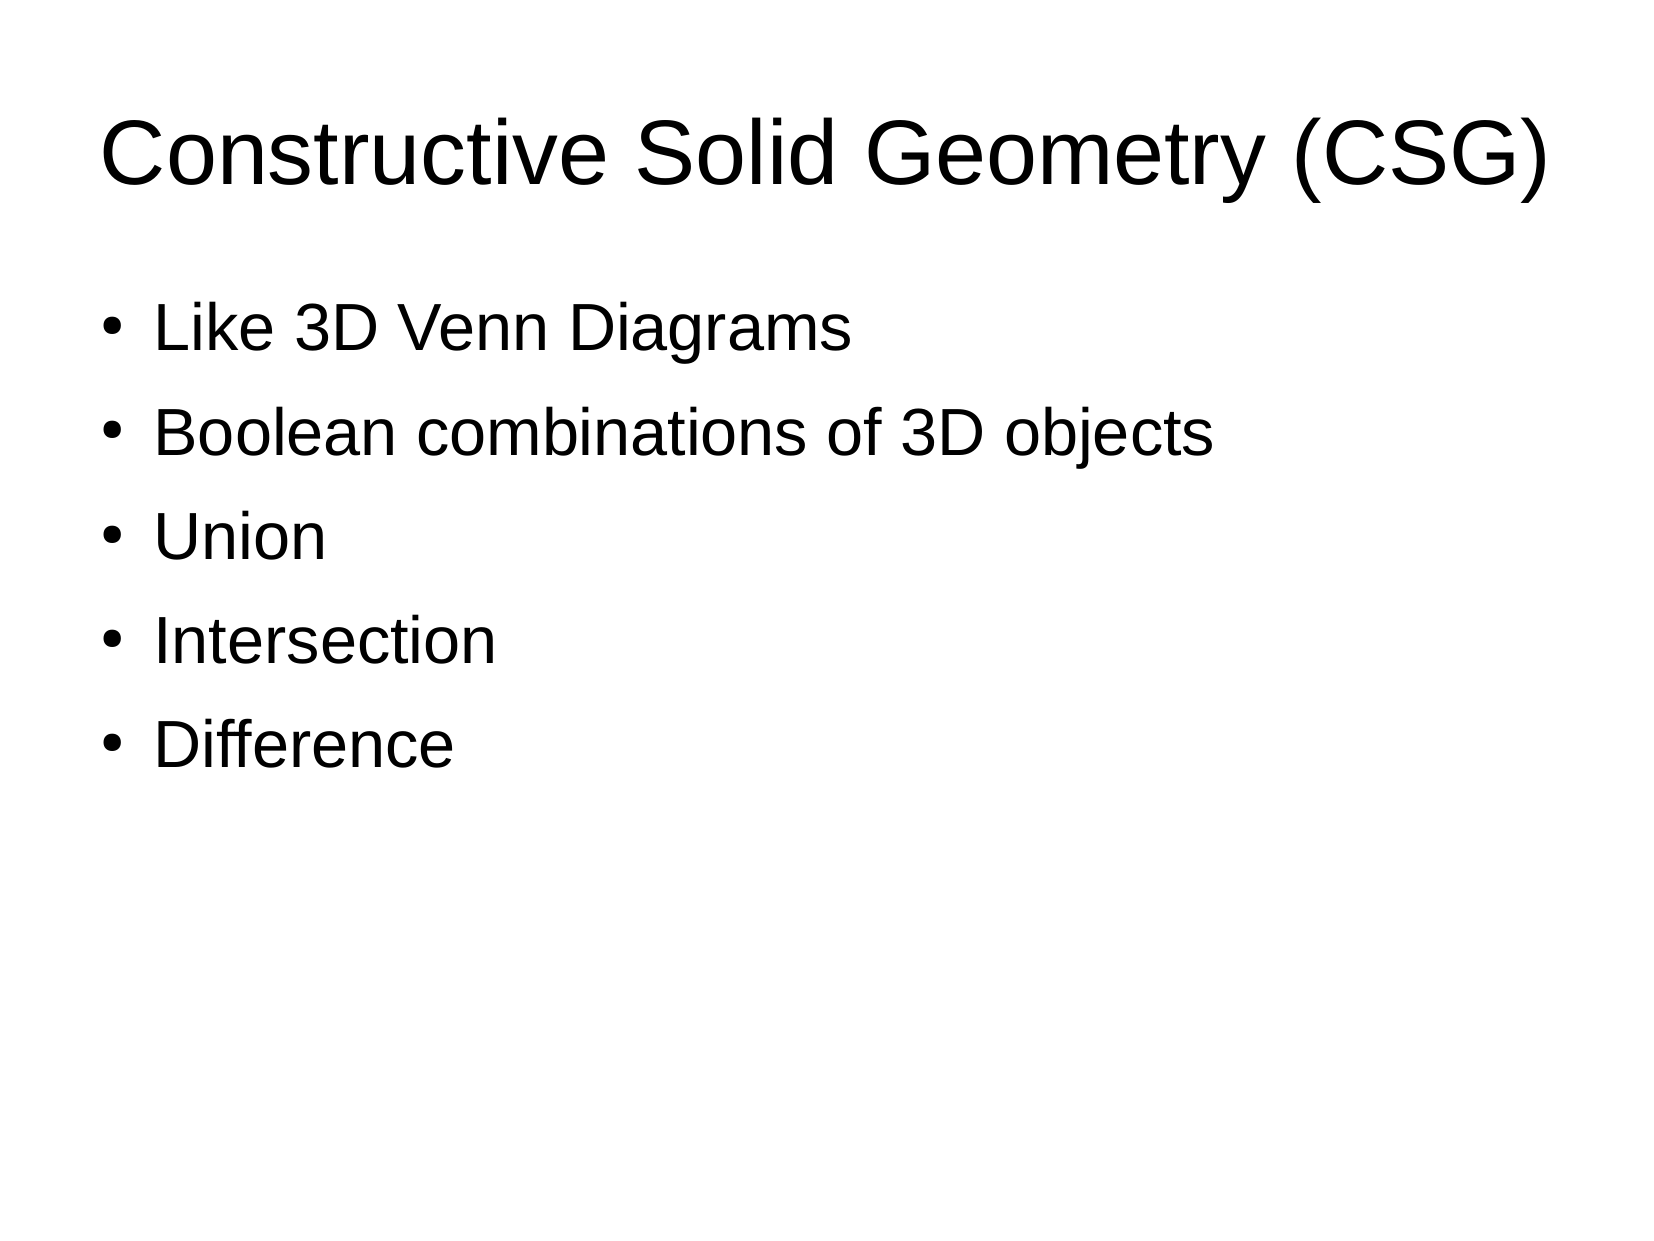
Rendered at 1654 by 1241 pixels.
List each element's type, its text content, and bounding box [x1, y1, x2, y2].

title Constructive Solid Geometry (CSG) [82, 49, 1571, 257]
list Like 3D Venn Diagrams Boolean combinations of 3D objects Union Intersection Difference [82, 290, 1571, 1094]
